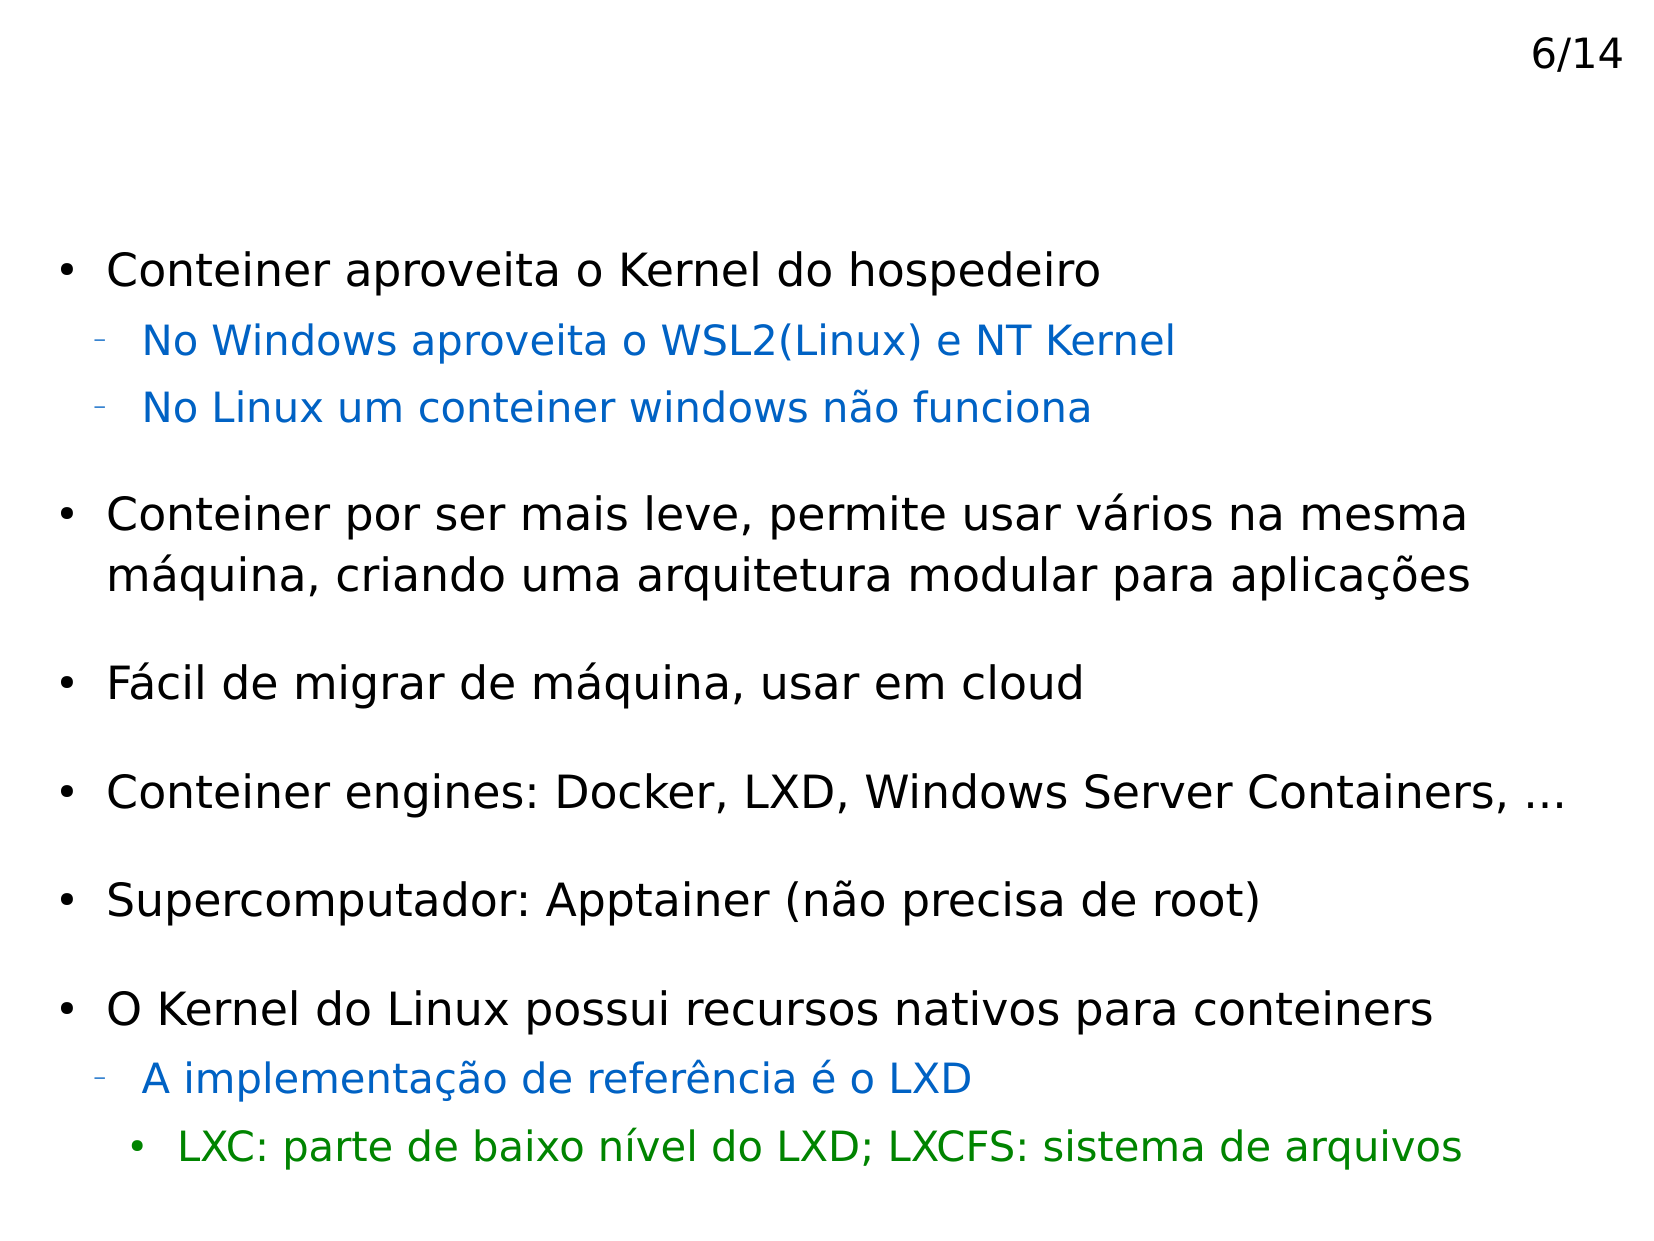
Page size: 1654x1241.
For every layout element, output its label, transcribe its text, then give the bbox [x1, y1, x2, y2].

list Conteiner aproveita o Kernel do hospedeiro No Windows aproveita o WSL2(Linux) e NT Kernel No Linux um conteiner windows não funciona Conteiner por ser mais leve, permite usar vários na mesma máquina, criando uma arquitetura modular para aplicações Fácil de migrar de máquina, usar em cloud Conteiner engines: Docker, LXD, Windows Server Containers, ... Supercomputador: Apptainer (não precisa de root) O Kernel do Linux possui recursos nativos para conteiners A implementação de referência é o LXD LXC: parte de baixo nível do LXD; LXCFS: sistema de arquivos [59, 236, 1595, 1211]
